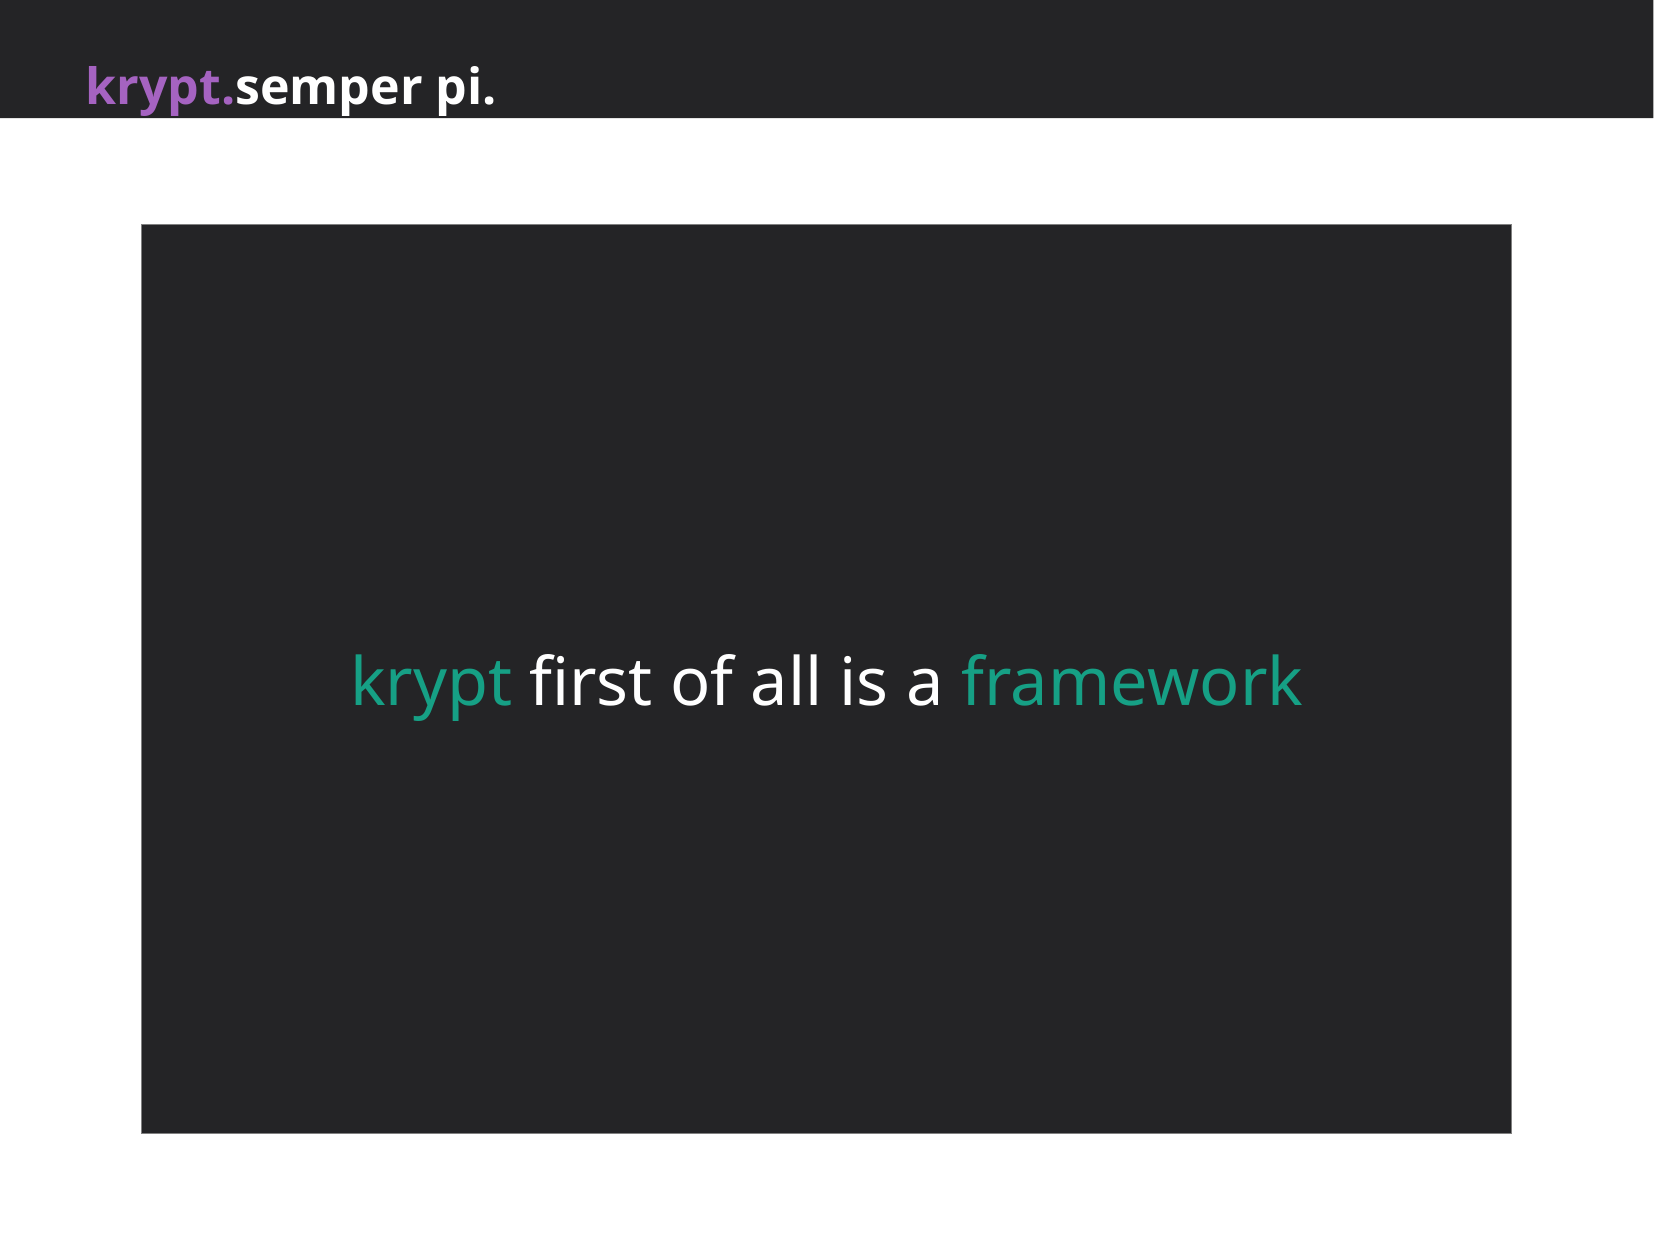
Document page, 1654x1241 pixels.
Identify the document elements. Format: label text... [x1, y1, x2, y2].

text_box [0, 0, 1654, 119]
text_box krypt.semper pi. [70, 43, 544, 119]
text_box krypt first of all is a framework [141, 224, 1512, 1134]
